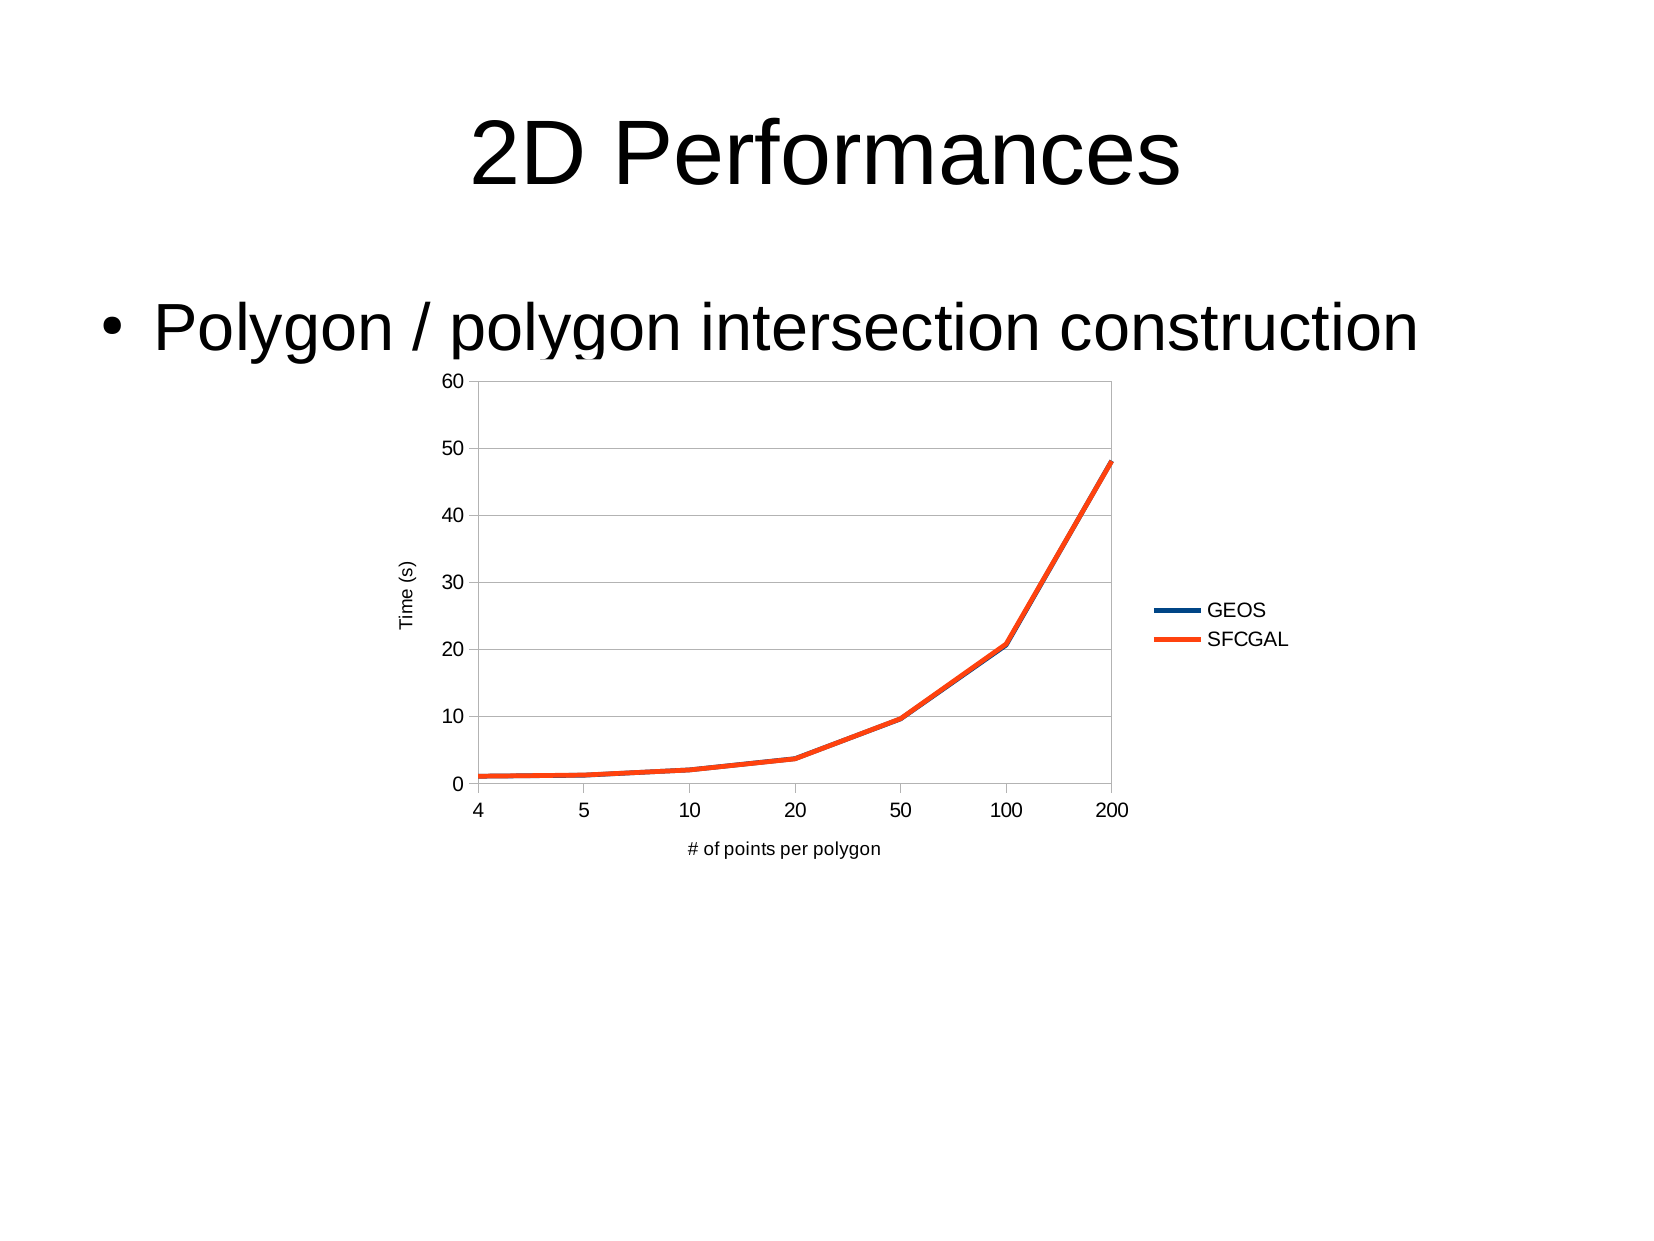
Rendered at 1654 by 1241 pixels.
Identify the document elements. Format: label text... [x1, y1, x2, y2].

list Polygon / polygon intersection construction [82, 290, 1538, 1010]
title 2D Performances [82, 49, 1571, 257]
chart [362, 359, 1308, 891]
